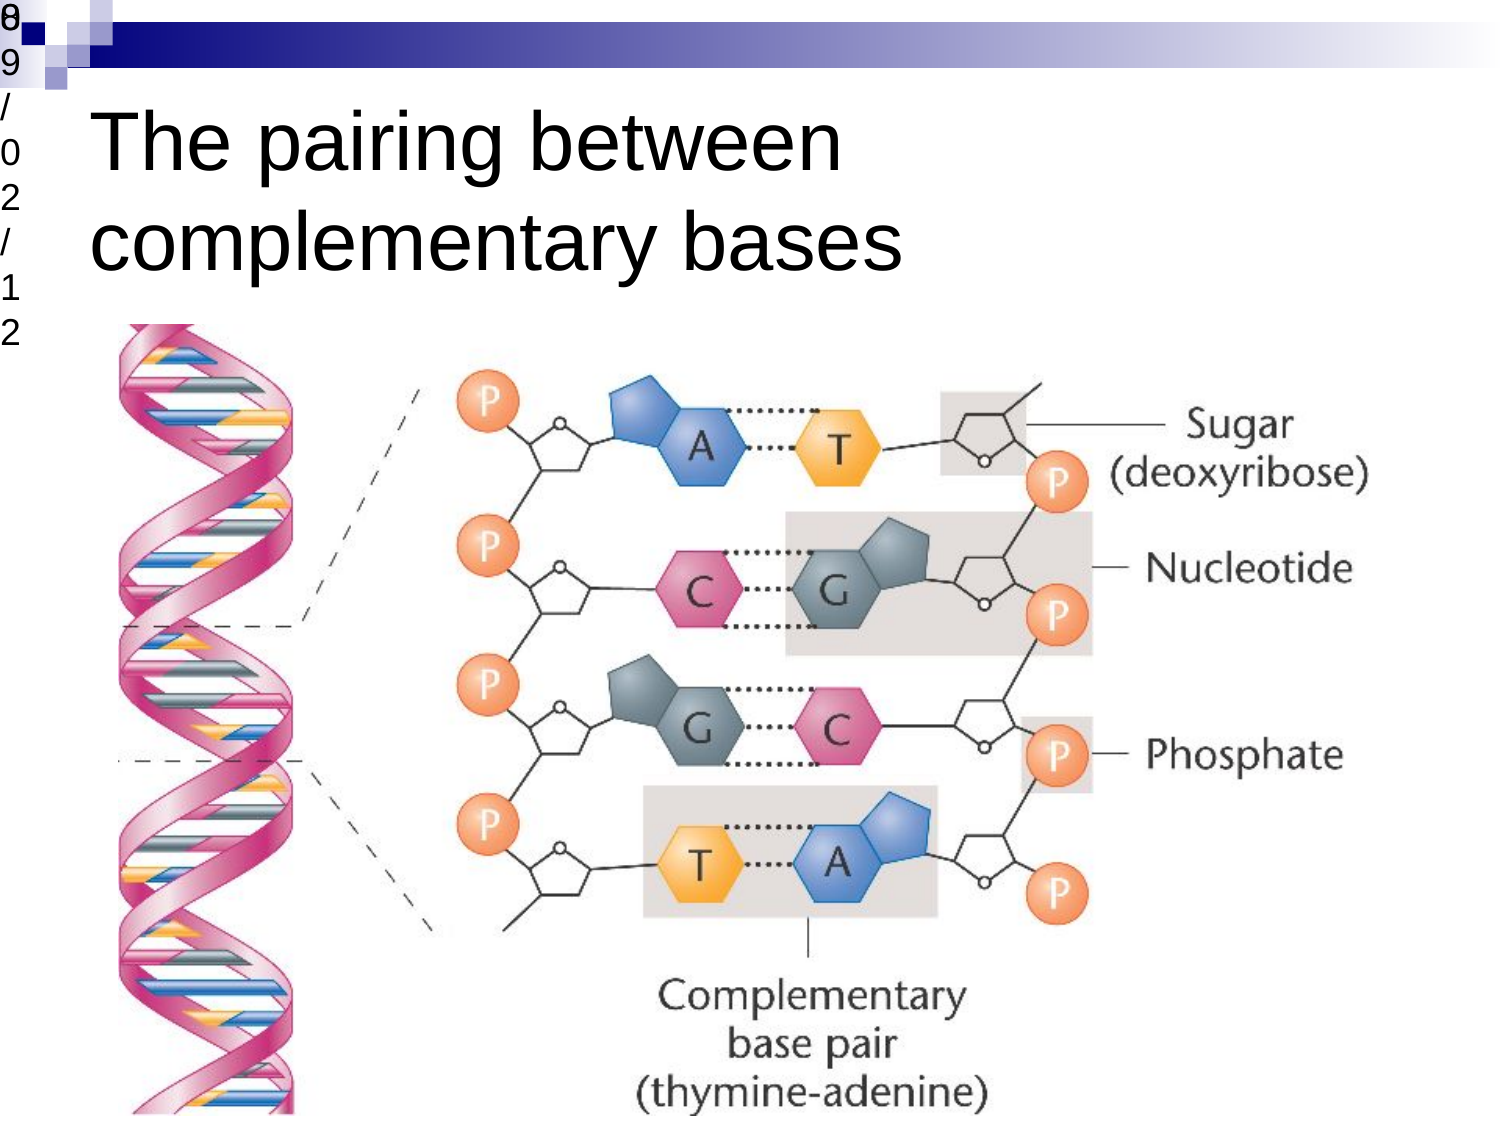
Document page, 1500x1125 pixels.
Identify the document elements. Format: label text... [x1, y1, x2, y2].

title The pairing between complementary bases [75, 75, 1425, 300]
picture [118, 324, 1369, 1116]
